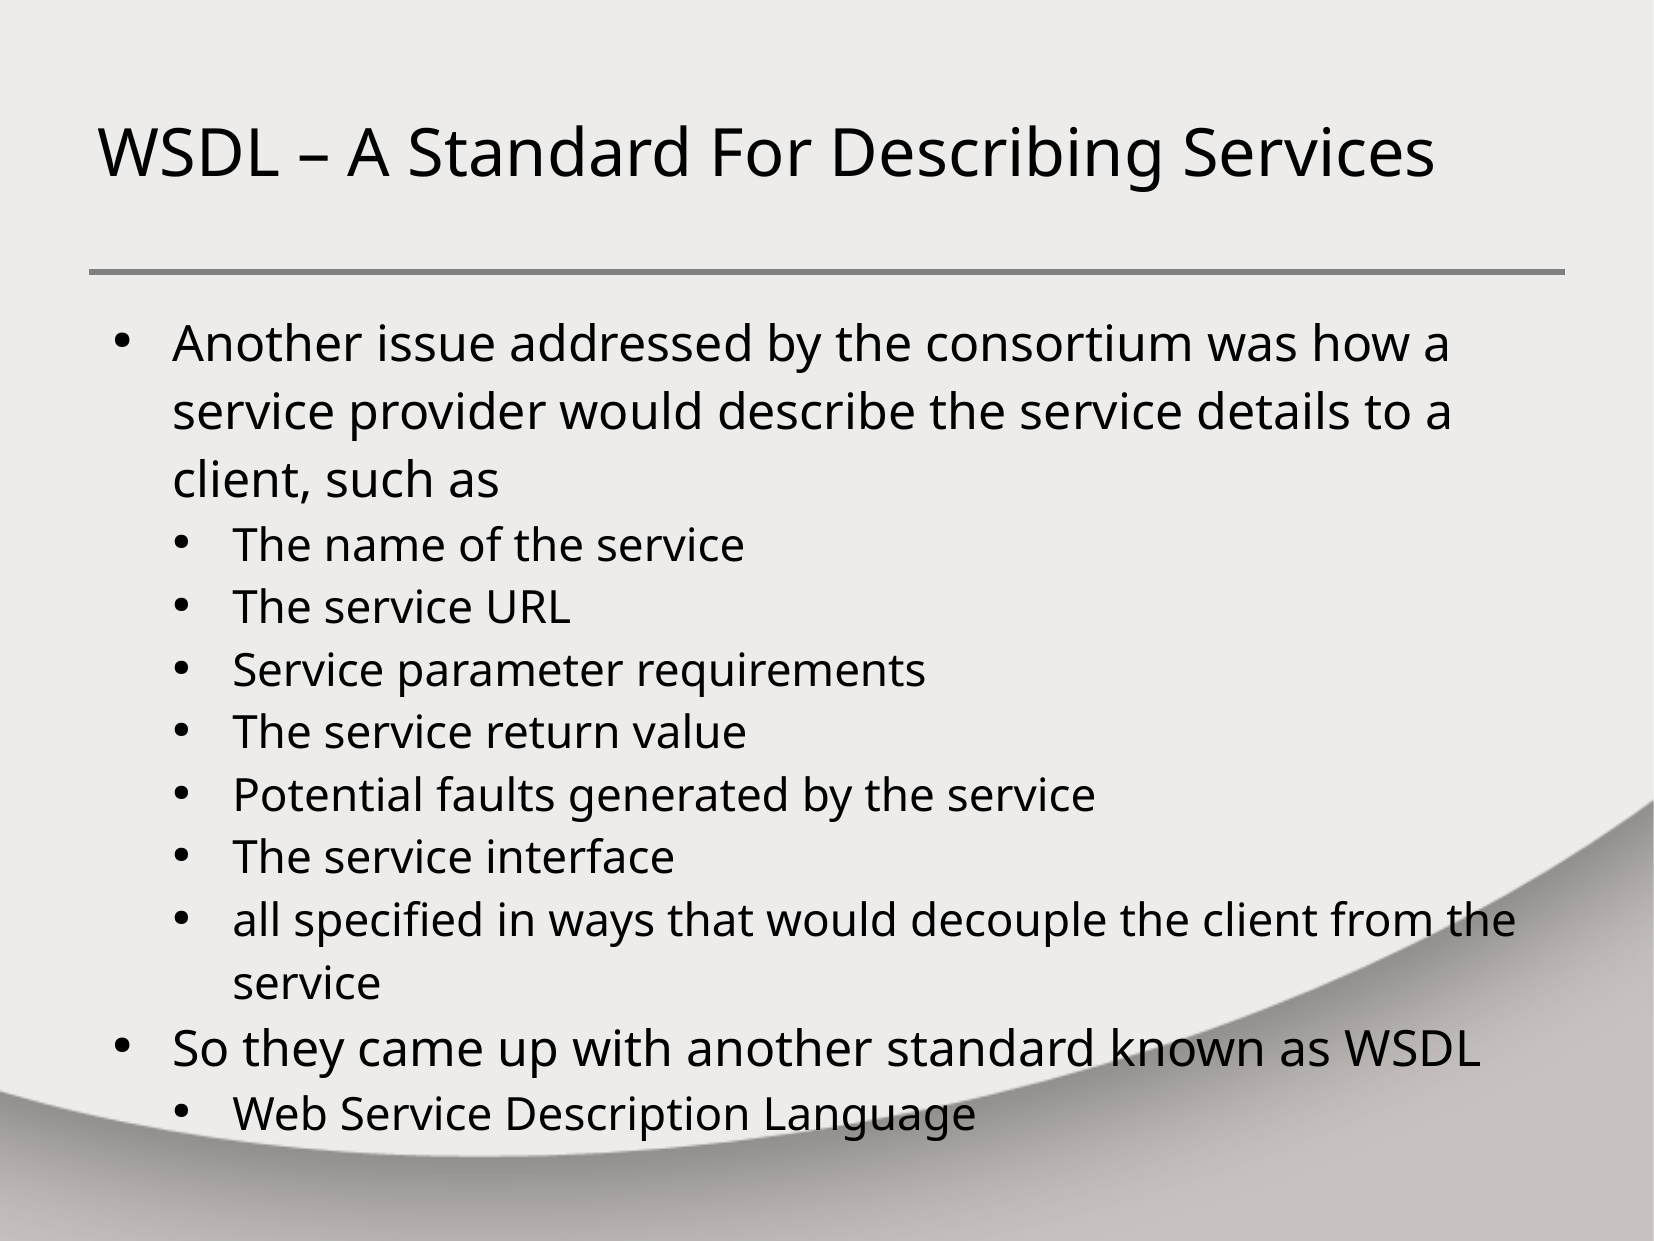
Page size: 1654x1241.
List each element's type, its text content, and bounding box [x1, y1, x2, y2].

text_box Another issue addressed by the consortium was how a service provider would describe the service details to a client, such as The name of the service The service URL Service parameter requirements The service return value Potential faults generated by the service The service interface all specified in ways that would decouple the client from the service So they came up with another standard known as WSDL Web Service Description Language [97, 300, 1561, 1163]
title WSDL – A Standard For Describing Services [97, 75, 1561, 226]
picture [0, 0, 1654, 1241]
